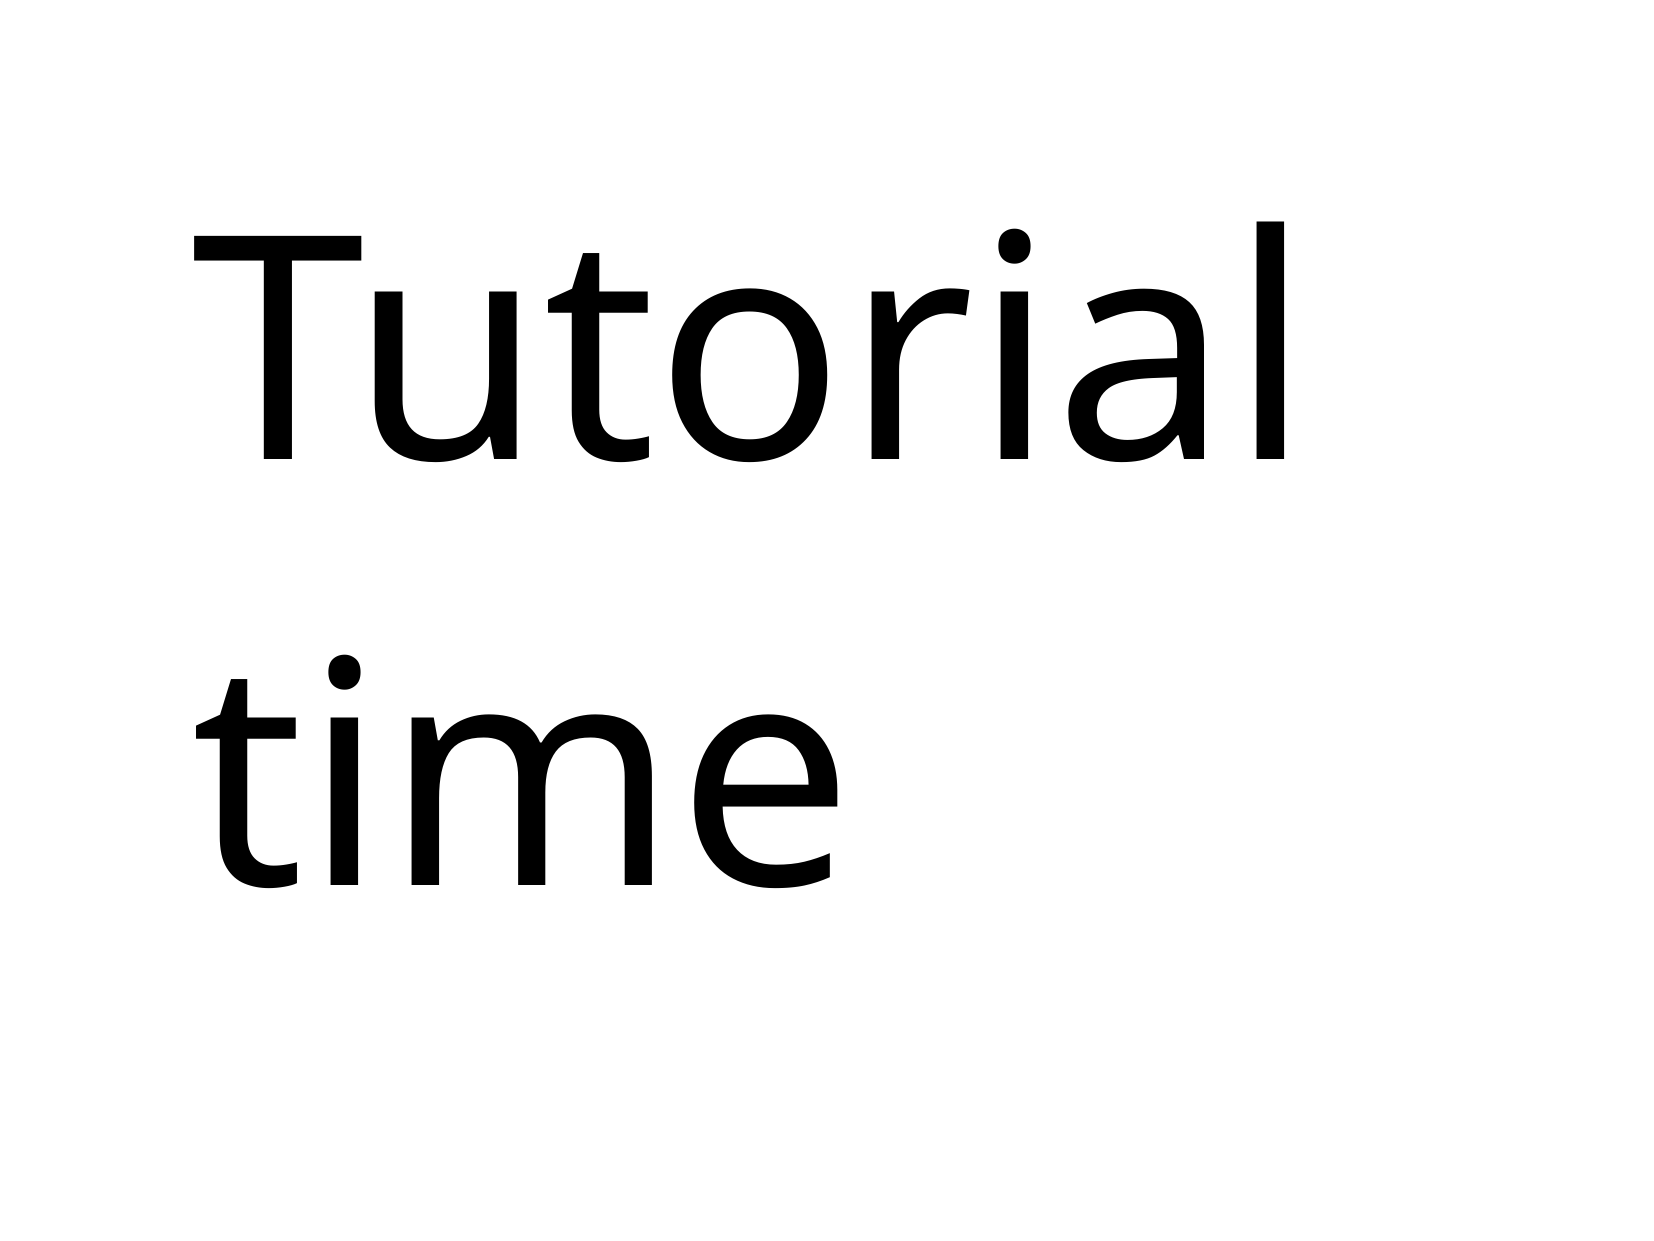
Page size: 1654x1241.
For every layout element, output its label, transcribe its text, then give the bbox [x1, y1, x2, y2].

text_box Tutorial time [177, 118, 1459, 1123]
